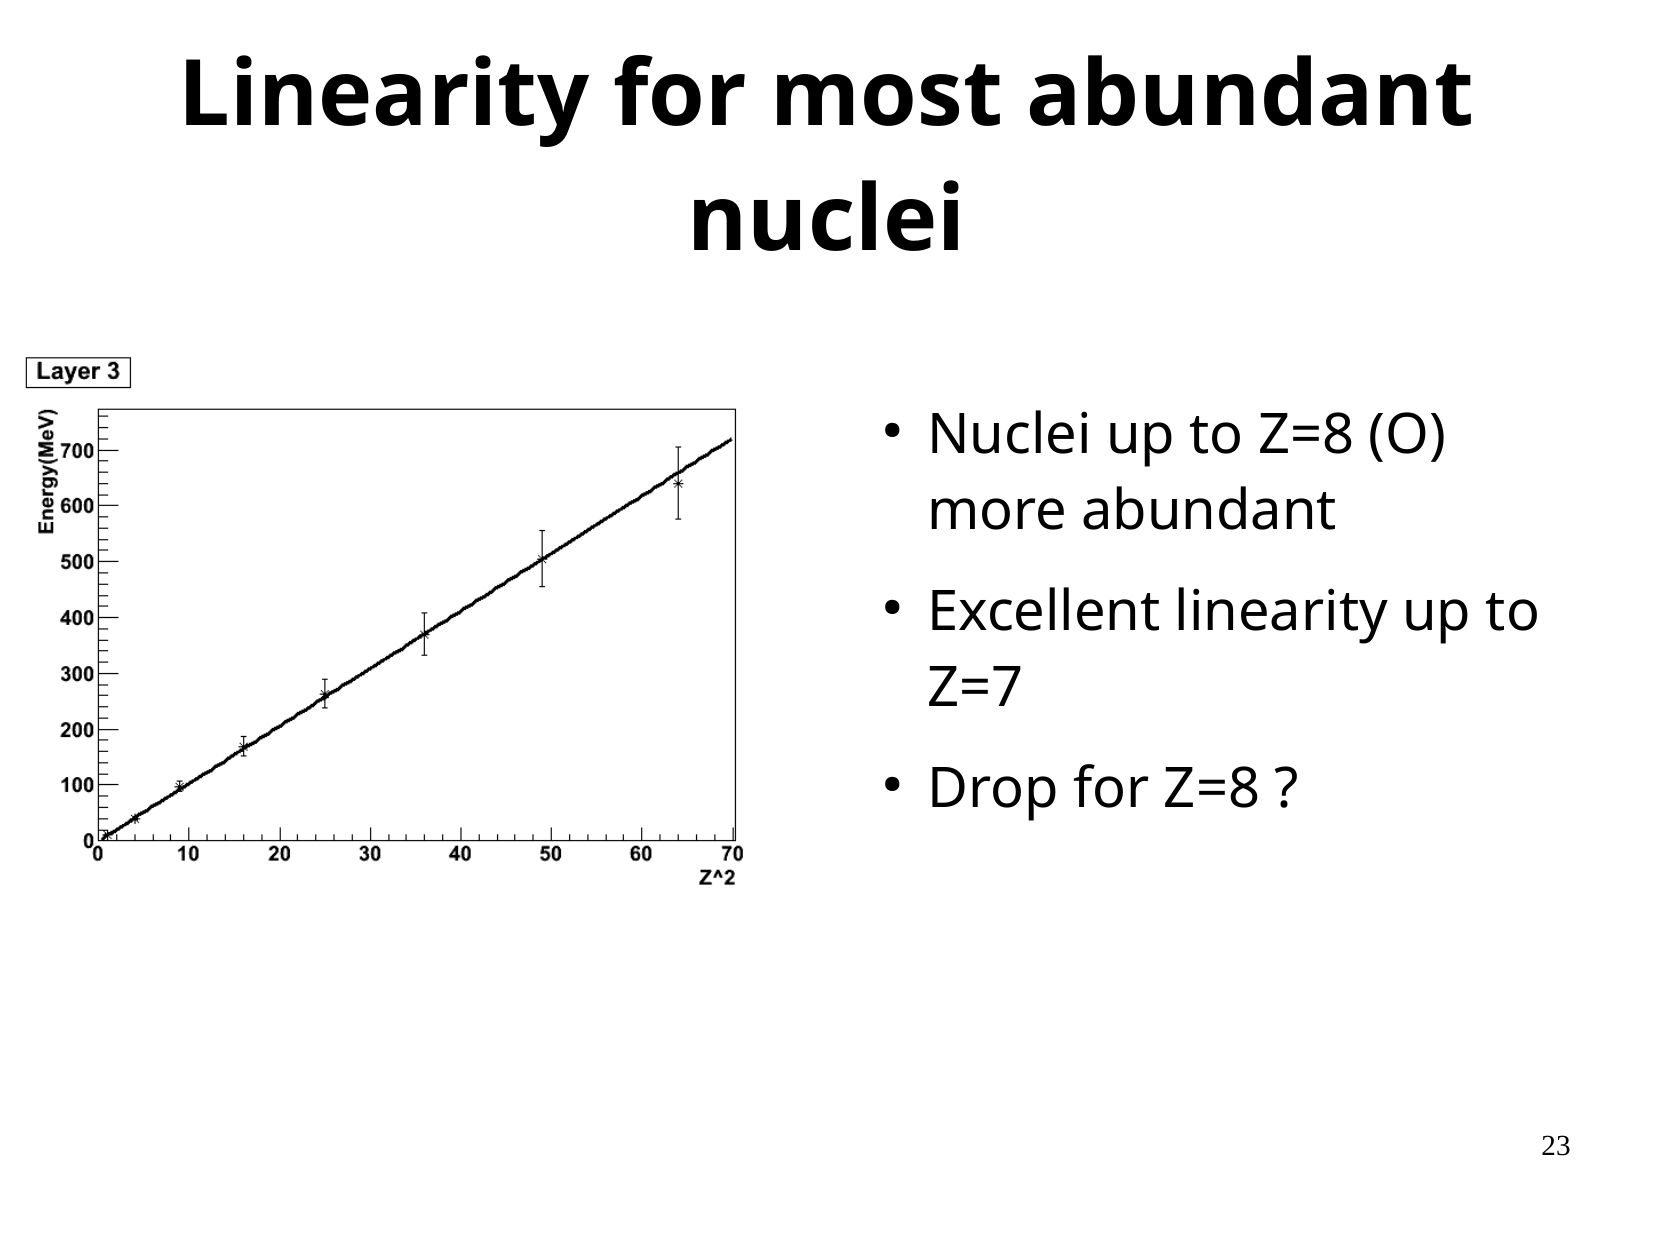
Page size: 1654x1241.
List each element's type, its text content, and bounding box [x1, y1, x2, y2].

picture [19, 355, 815, 895]
list Nuclei up to Z=8 (O) more abundant Excellent linearity up to Z=7 Drop for Z=8 ? [867, 393, 1568, 826]
title Linearity for most abundant nuclei [82, 49, 1571, 257]
